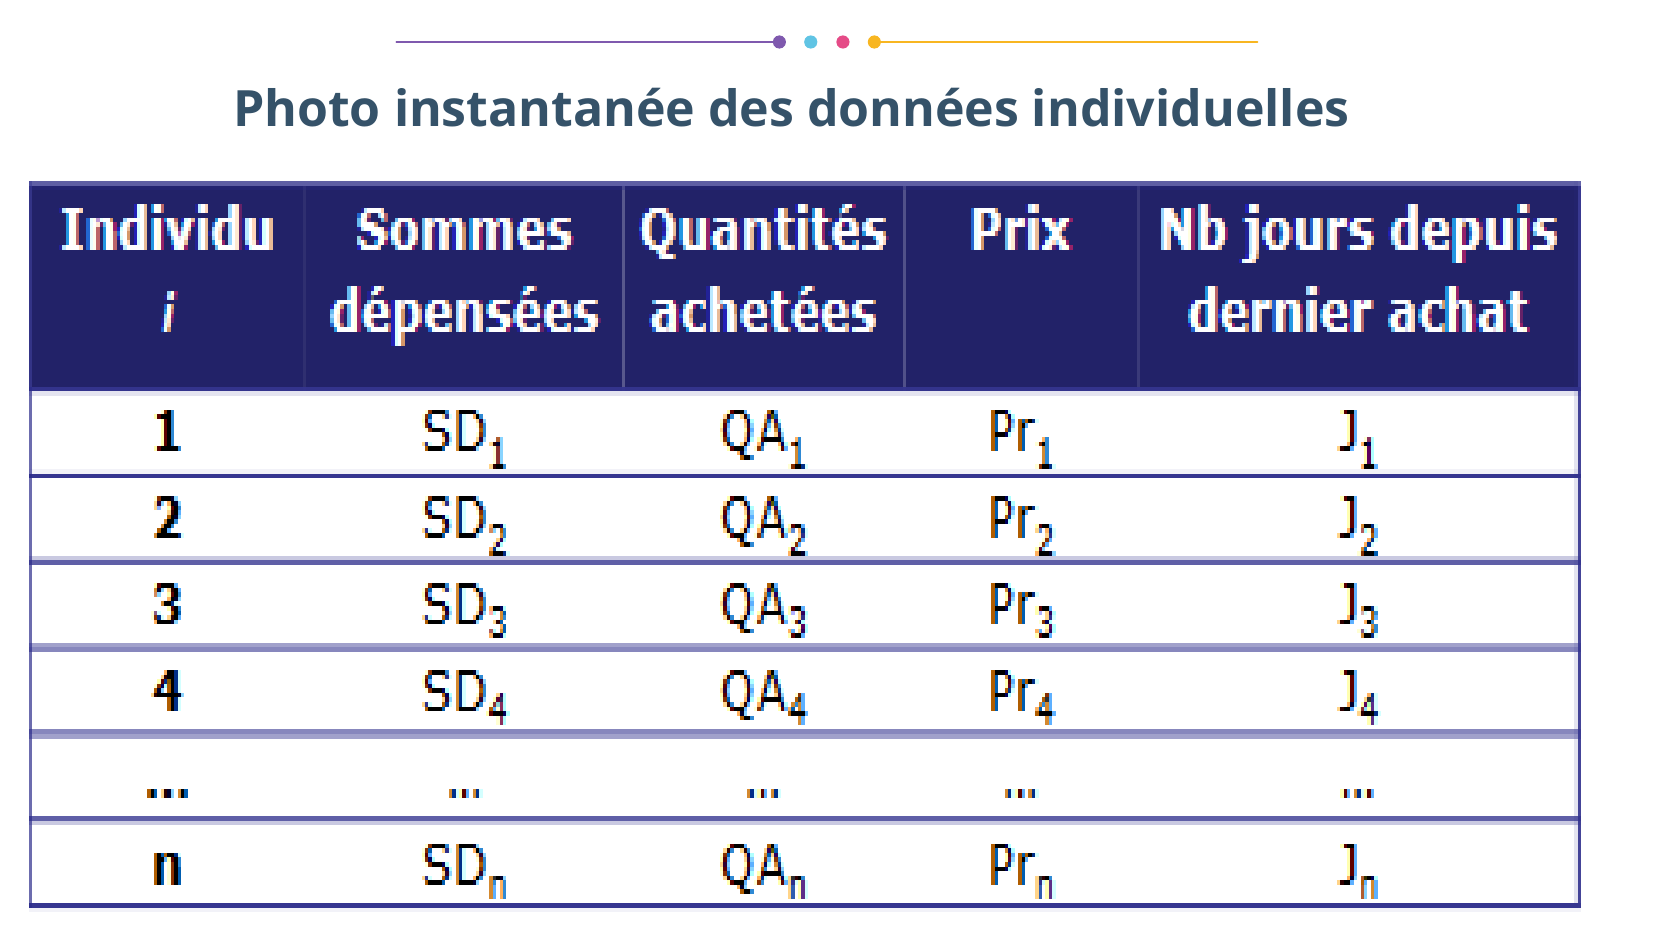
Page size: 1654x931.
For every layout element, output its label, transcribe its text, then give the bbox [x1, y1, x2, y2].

title Photo instantanée des données individuelles [47, 29, 1536, 177]
picture [29, 177, 1595, 931]
